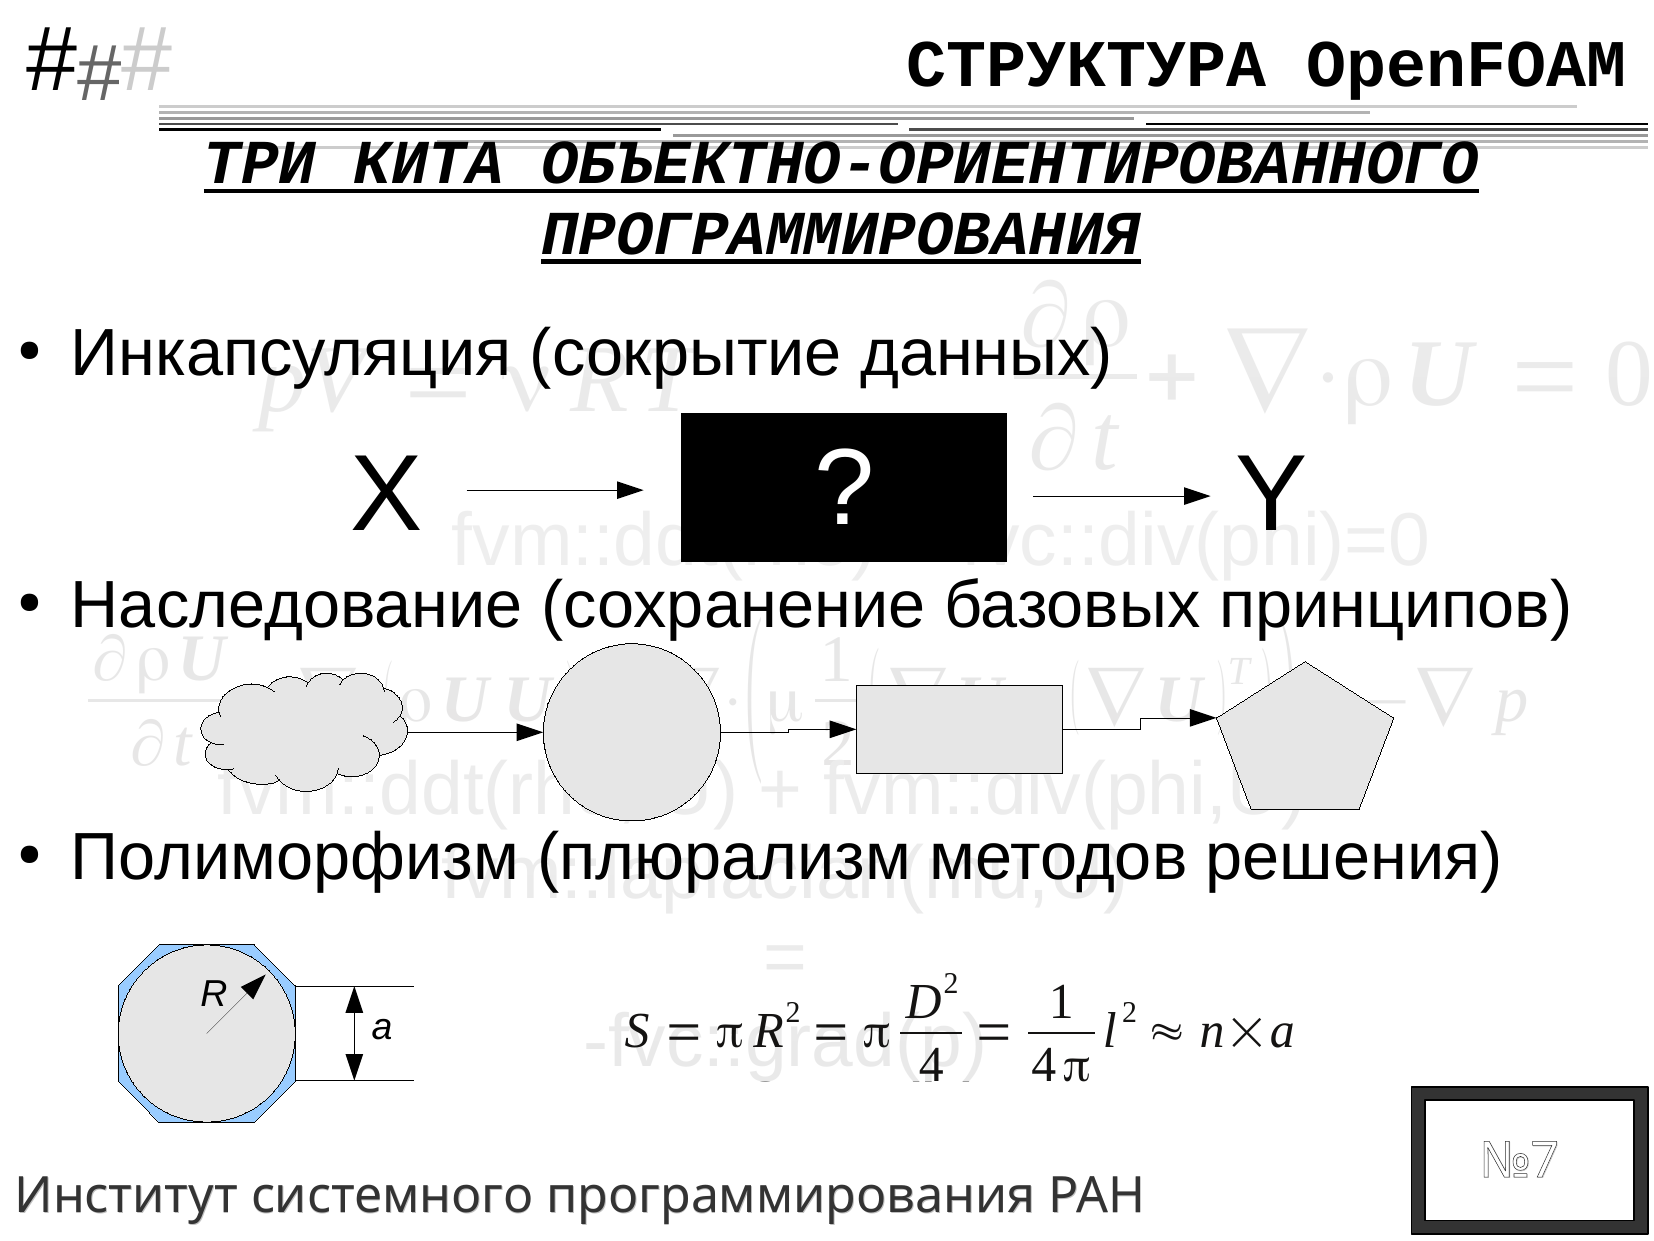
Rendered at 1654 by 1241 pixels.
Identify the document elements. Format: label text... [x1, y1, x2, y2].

text_box [200, 673, 408, 792]
chart [615, 966, 1301, 1093]
text_box [543, 643, 721, 821]
text_box [856, 685, 1063, 774]
text_box X [335, 425, 426, 562]
list Инкапсуляция (сокрытие данных) Наследование (сохранение базовых принципов) Полиморфизм (плюрализм методов решения) [0, 315, 1654, 1134]
title ТРИ КИТА ОБЪЕКТНО-ОРИЕНТИРОВАННОГО ПРОГРАММИРОВАНИЯ [0, 131, 1654, 273]
text_box [1216, 661, 1394, 810]
text_box ? [681, 413, 1007, 562]
text_box Y [1221, 425, 1312, 562]
text_box a [356, 998, 408, 1055]
text_box R [185, 965, 243, 1022]
